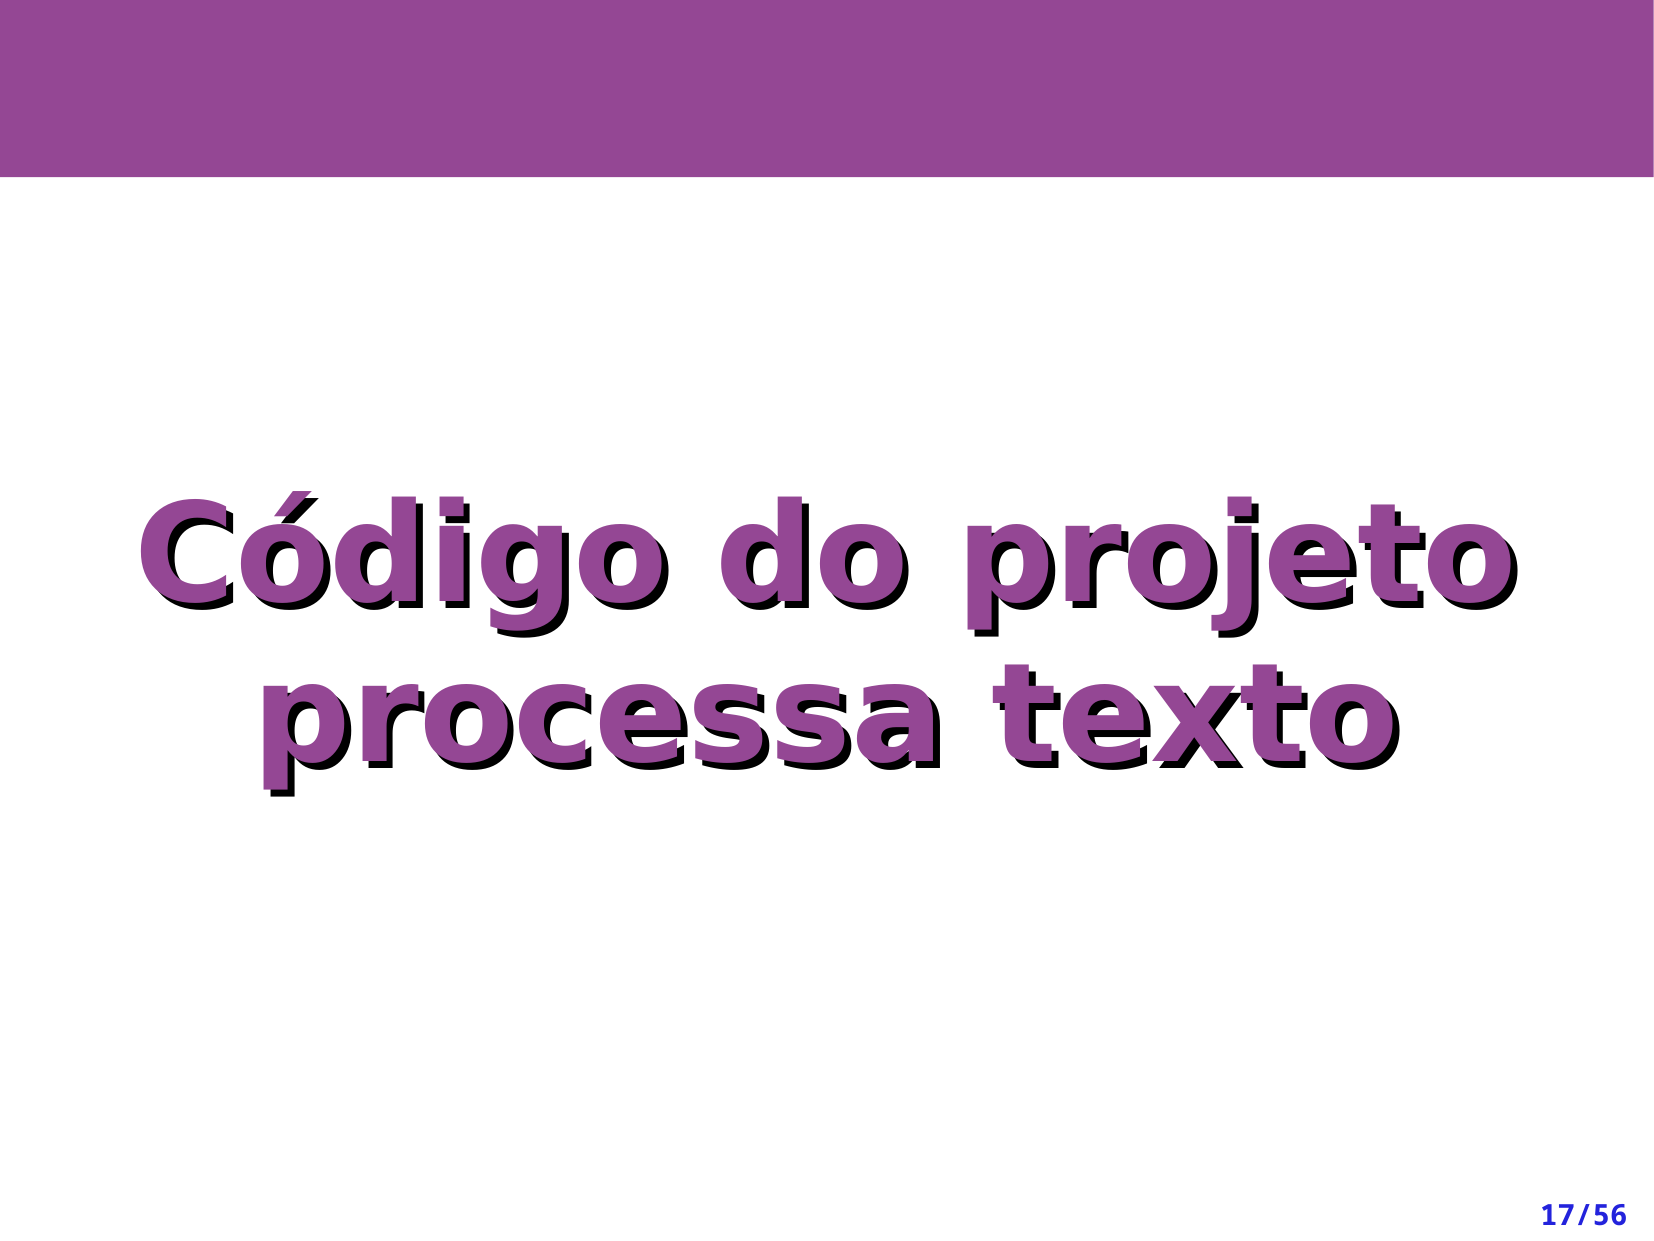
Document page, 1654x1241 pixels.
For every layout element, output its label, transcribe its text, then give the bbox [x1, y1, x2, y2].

text_box Código do projeto processa texto [119, 466, 1534, 802]
